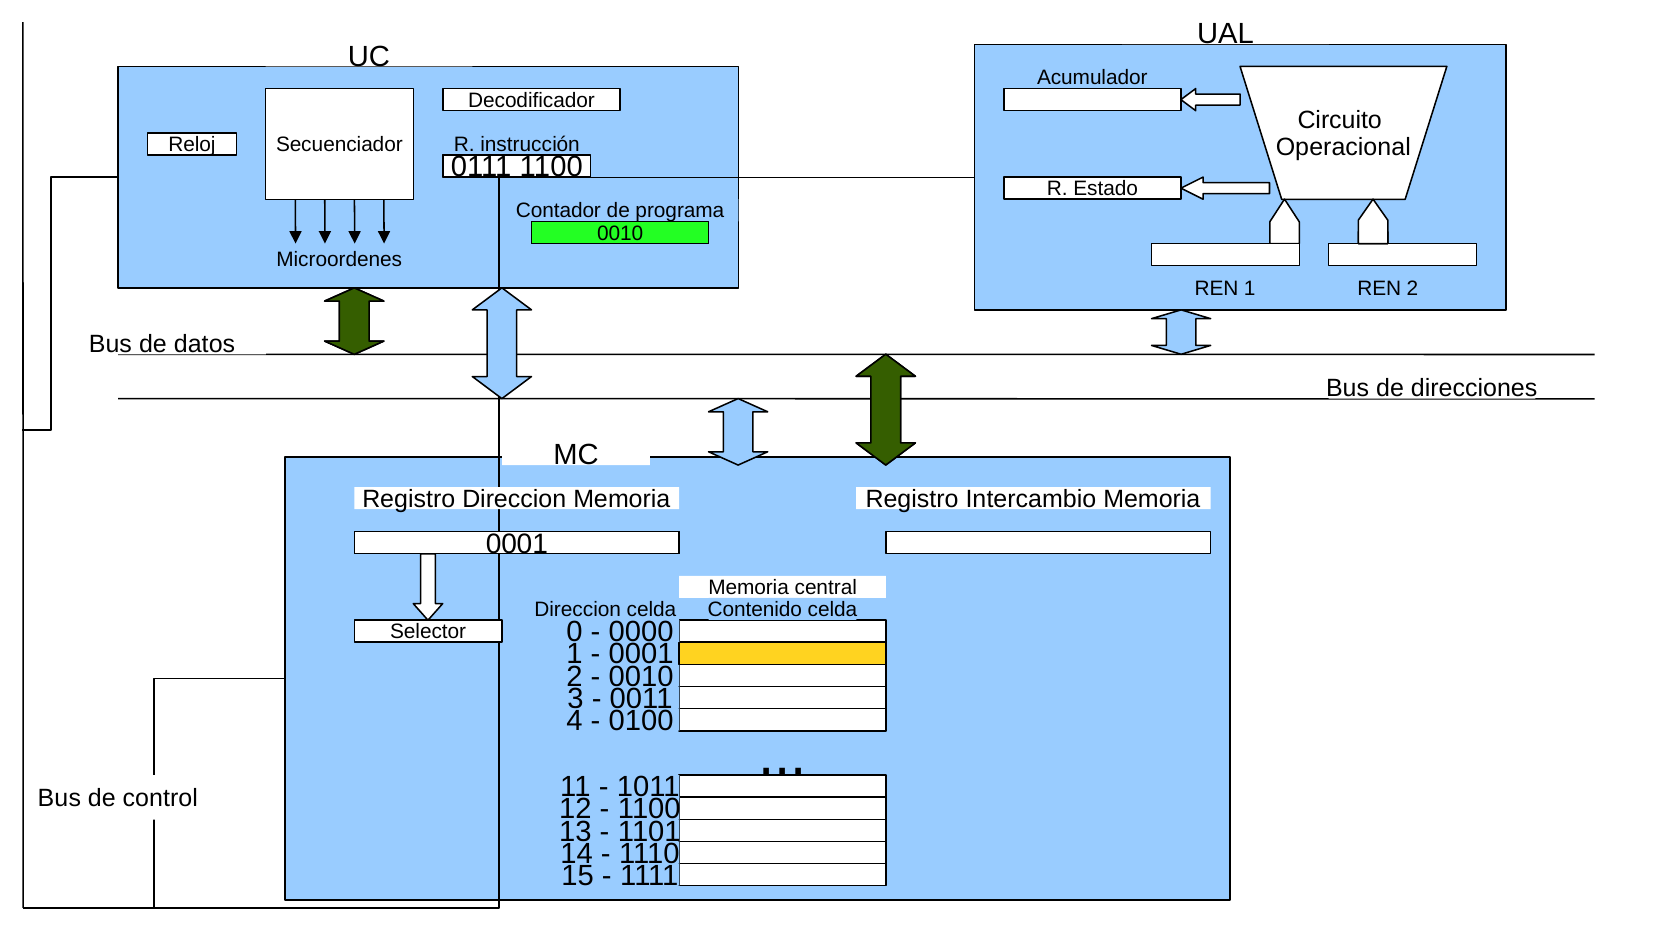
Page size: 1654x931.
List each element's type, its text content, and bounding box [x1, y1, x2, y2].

text_box 2 - 0010 [560, 664, 680, 686]
text_box UC [265, 44, 473, 67]
text_box Registro Direccion Memoria [354, 487, 680, 510]
text_box 0111 1100 [442, 155, 591, 178]
text_box Bus de direcciones [1328, 376, 1536, 399]
text_box Contenido celda [708, 597, 857, 620]
text_box Circuito Operacional [1240, 66, 1447, 200]
text_box UAL [1122, 22, 1329, 45]
text_box Bus de control [29, 775, 207, 820]
text_box R. Estado [1003, 177, 1181, 200]
text_box 0 - 0000 [560, 620, 680, 642]
text_box 3 - 0011 [560, 686, 680, 708]
text_box Acumulador [1003, 66, 1181, 88]
text_box [472, 178, 739, 399]
text_box 13 - 1101 [560, 819, 680, 841]
text_box [974, 44, 1507, 355]
text_box 1 - 0001 [560, 642, 679, 664]
text_box [118, 66, 739, 355]
text_box 15 - 1111 [560, 863, 680, 886]
text_box R. instrucción [442, 132, 591, 155]
text_box Selector [354, 620, 503, 643]
text_box 12 - 1100 [560, 797, 680, 819]
text_box 0001 [354, 531, 680, 554]
text_box Secuenciador [265, 88, 414, 200]
text_box 4 - 0100 [560, 708, 680, 731]
text_box MC [502, 442, 650, 466]
text_box 11 - 1011 [560, 775, 680, 797]
text_box Contador de programa [502, 199, 739, 222]
text_box Memoria central [679, 575, 886, 598]
text_box Microordenes [265, 248, 414, 271]
text_box Direccion celda [531, 597, 680, 620]
text_box Reloj [147, 132, 237, 155]
text_box 0010 [531, 221, 709, 244]
text_box Registro Intercambio Memoria [856, 487, 1211, 510]
text_box Decodificador [442, 88, 621, 111]
text_box [285, 457, 498, 901]
text_box [500, 354, 1231, 901]
text_box Bus de datos [59, 332, 266, 355]
text_box 14 - 1110 [560, 841, 680, 863]
